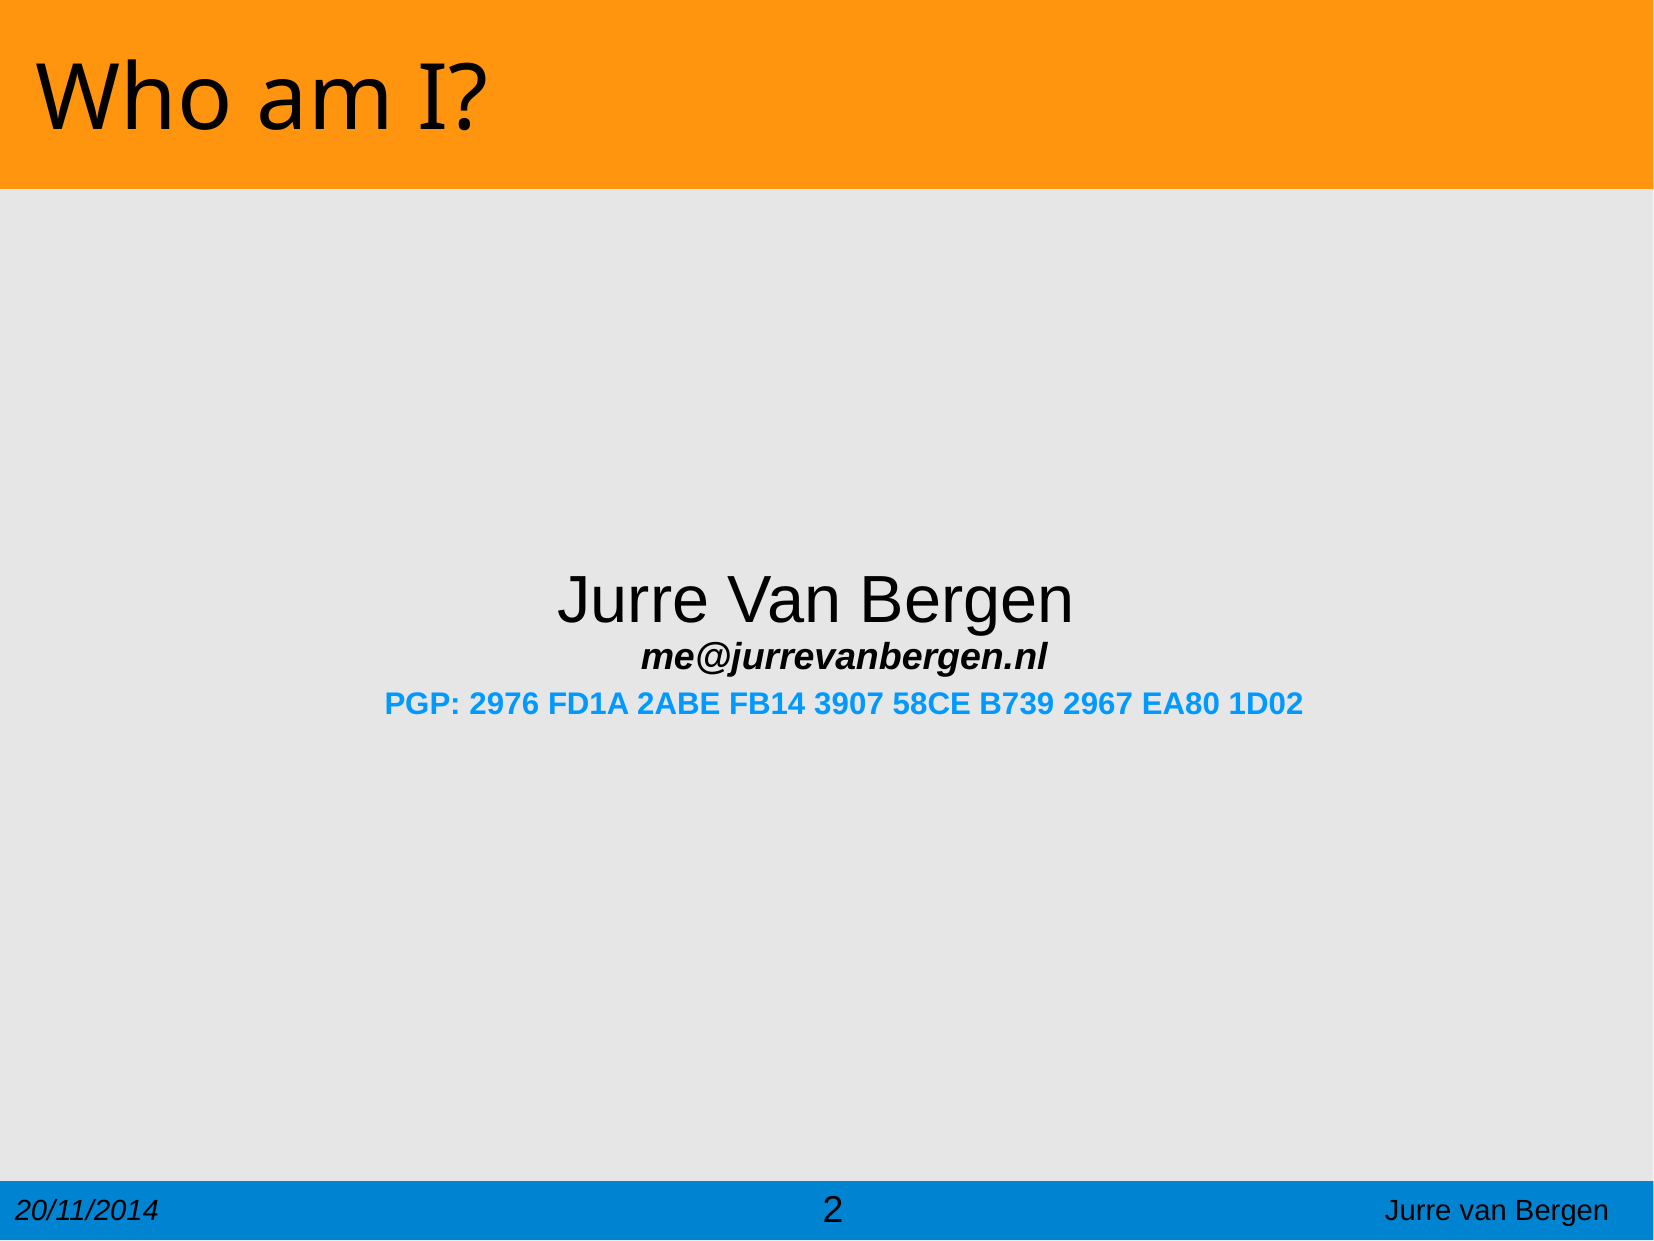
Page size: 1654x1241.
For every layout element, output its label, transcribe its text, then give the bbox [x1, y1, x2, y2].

text_box Jurre Van Bergen [413, 555, 1270, 645]
text_box PGP: 2976 FD1A 2ABE FB14 3907 58CE B739 2967 EA80 1D02 [369, 679, 1316, 729]
title Who am I? [35, 0, 1654, 189]
text_box me@jurrevanbergen.nl [625, 628, 1063, 686]
